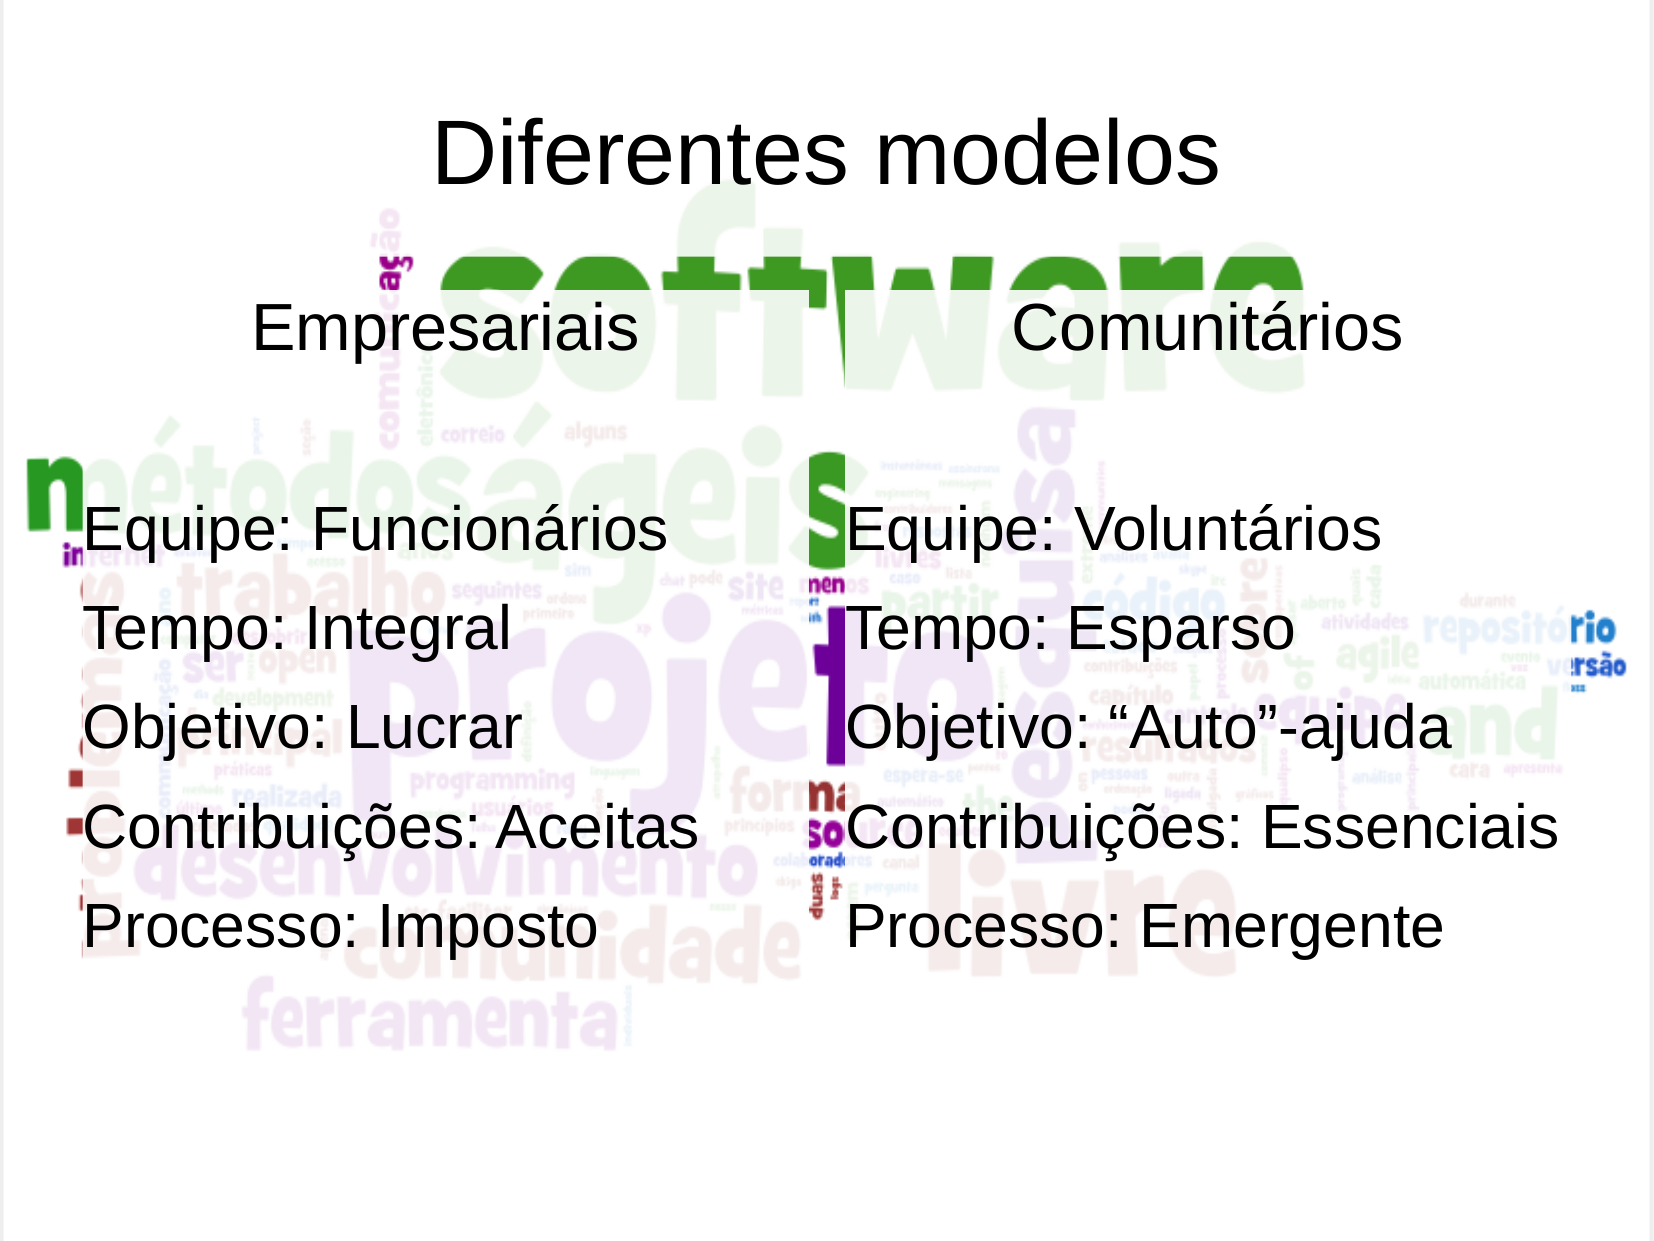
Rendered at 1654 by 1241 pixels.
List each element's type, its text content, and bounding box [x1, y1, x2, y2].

picture [0, 0, 1654, 1241]
list Empresariais Equipe: Funcionários Tempo: Integral Objetivo: Lucrar Contribuições: Aceitas Processo: Imposto [82, 290, 809, 1109]
title Diferentes modelos [82, 49, 1571, 257]
list Comunitários Equipe: Voluntários Tempo: Esparso Objetivo: “Auto”-ajuda Contribuições: Essenciais Processo: Emergente [845, 290, 1572, 1094]
